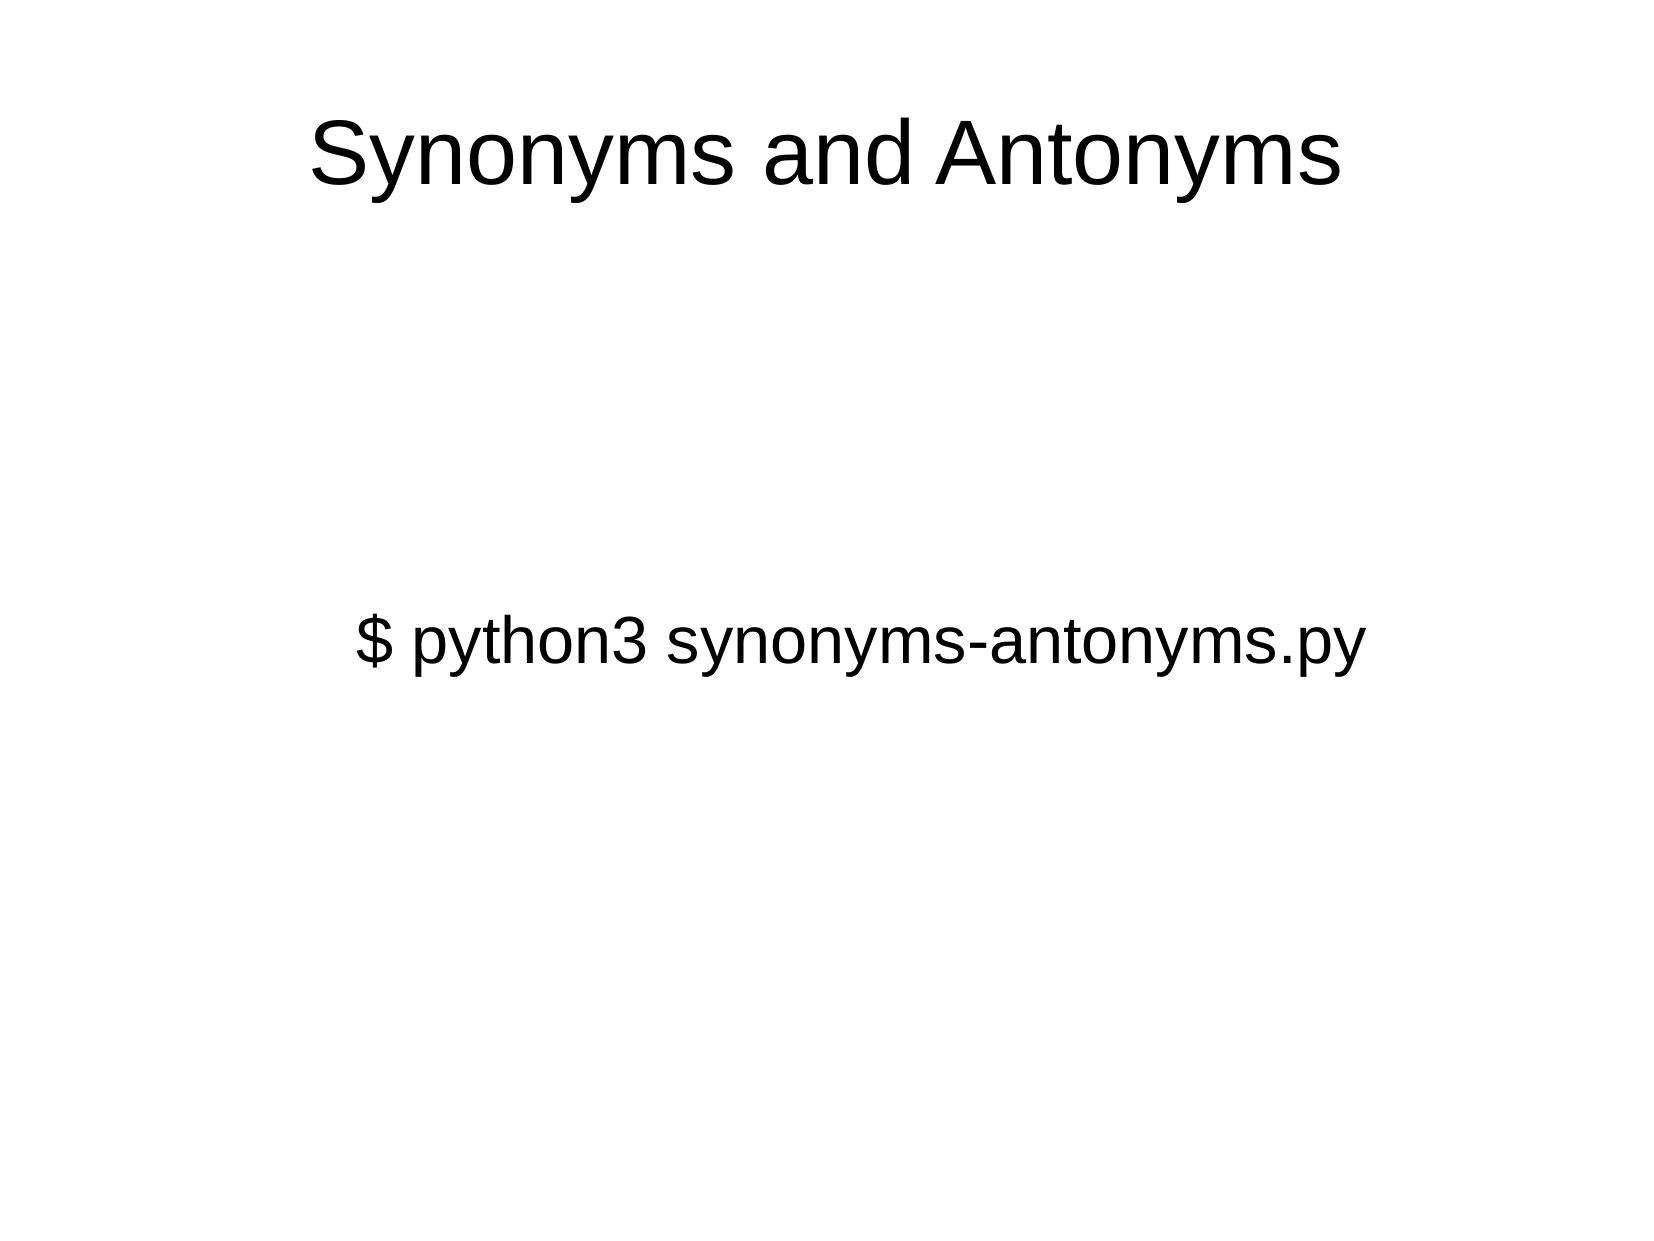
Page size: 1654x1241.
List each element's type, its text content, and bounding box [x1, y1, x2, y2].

title Synonyms and Antonyms [82, 49, 1571, 257]
list $ python3 synonyms-antonyms.py [82, 290, 1571, 1010]
